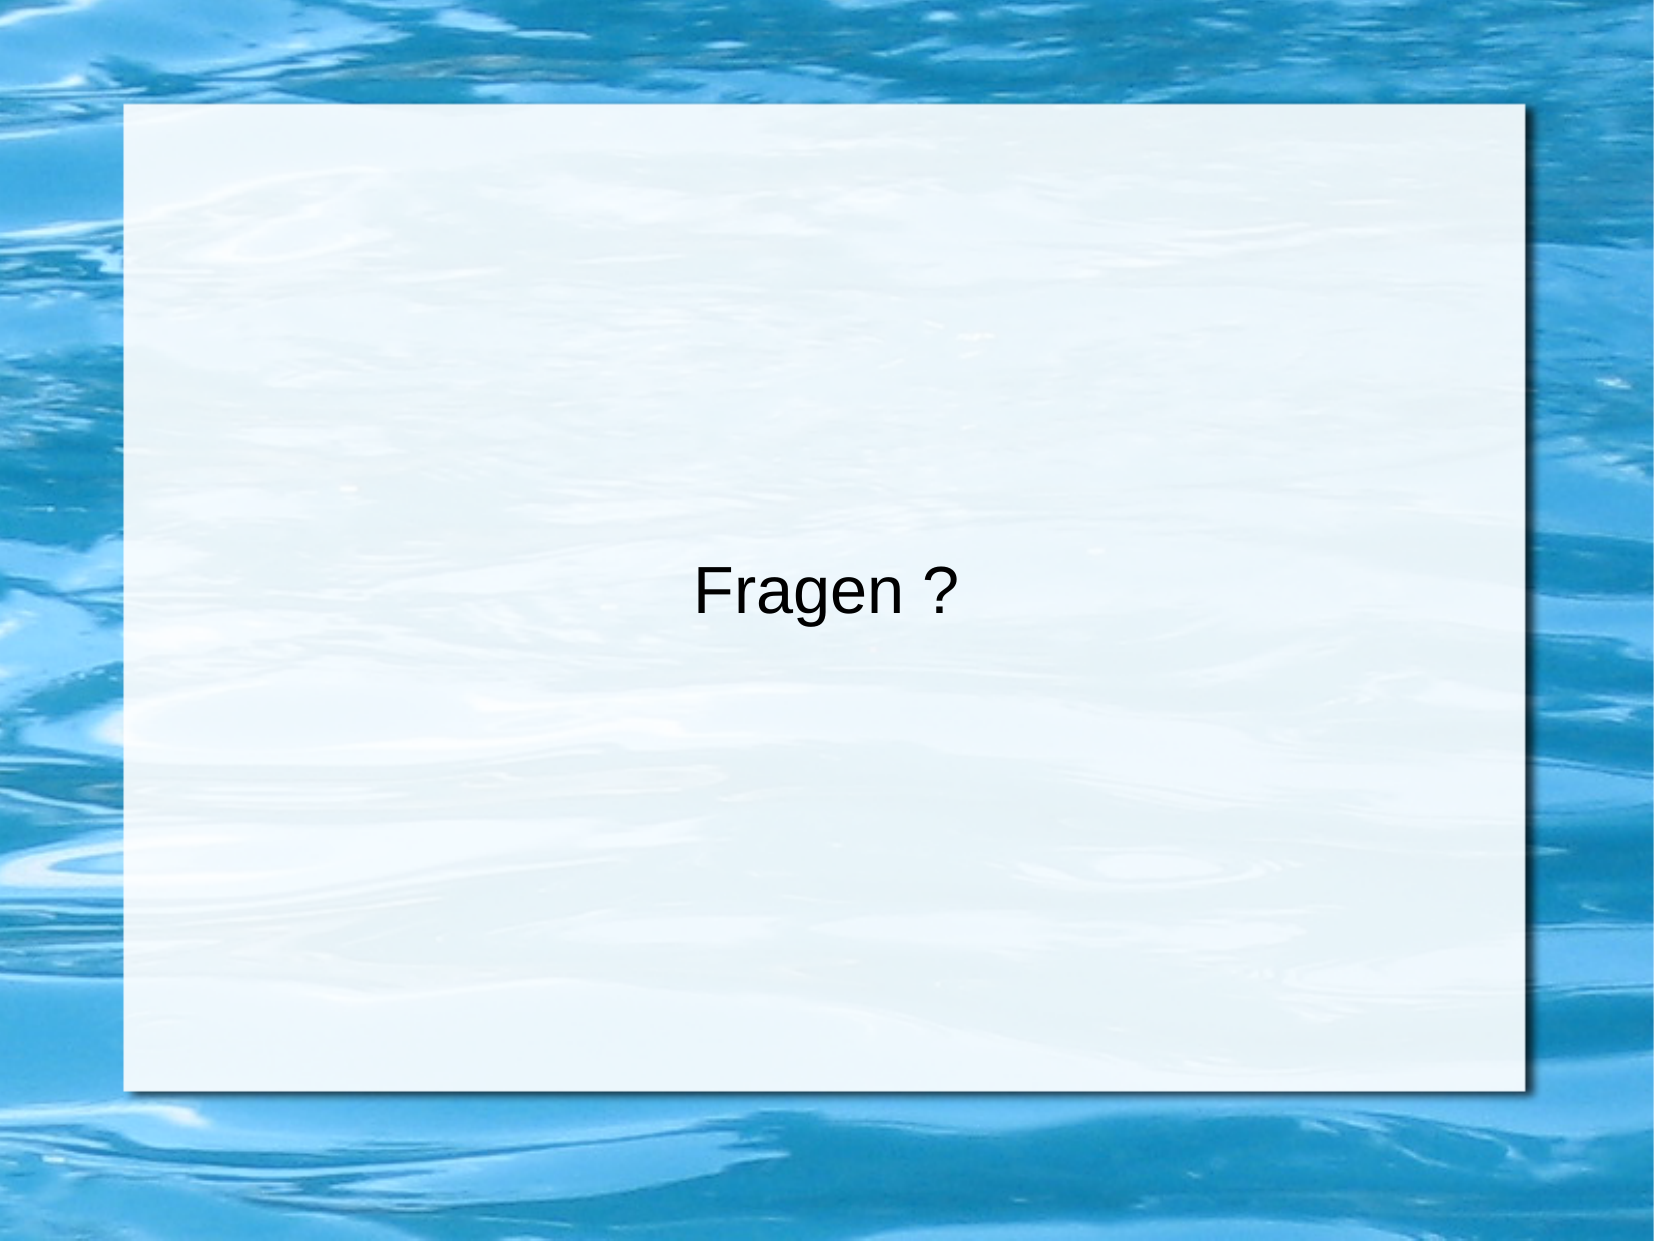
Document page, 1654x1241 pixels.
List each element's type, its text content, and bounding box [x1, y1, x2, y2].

subtitle Fragen ? [147, 118, 1506, 1063]
picture [0, 0, 1654, 1241]
